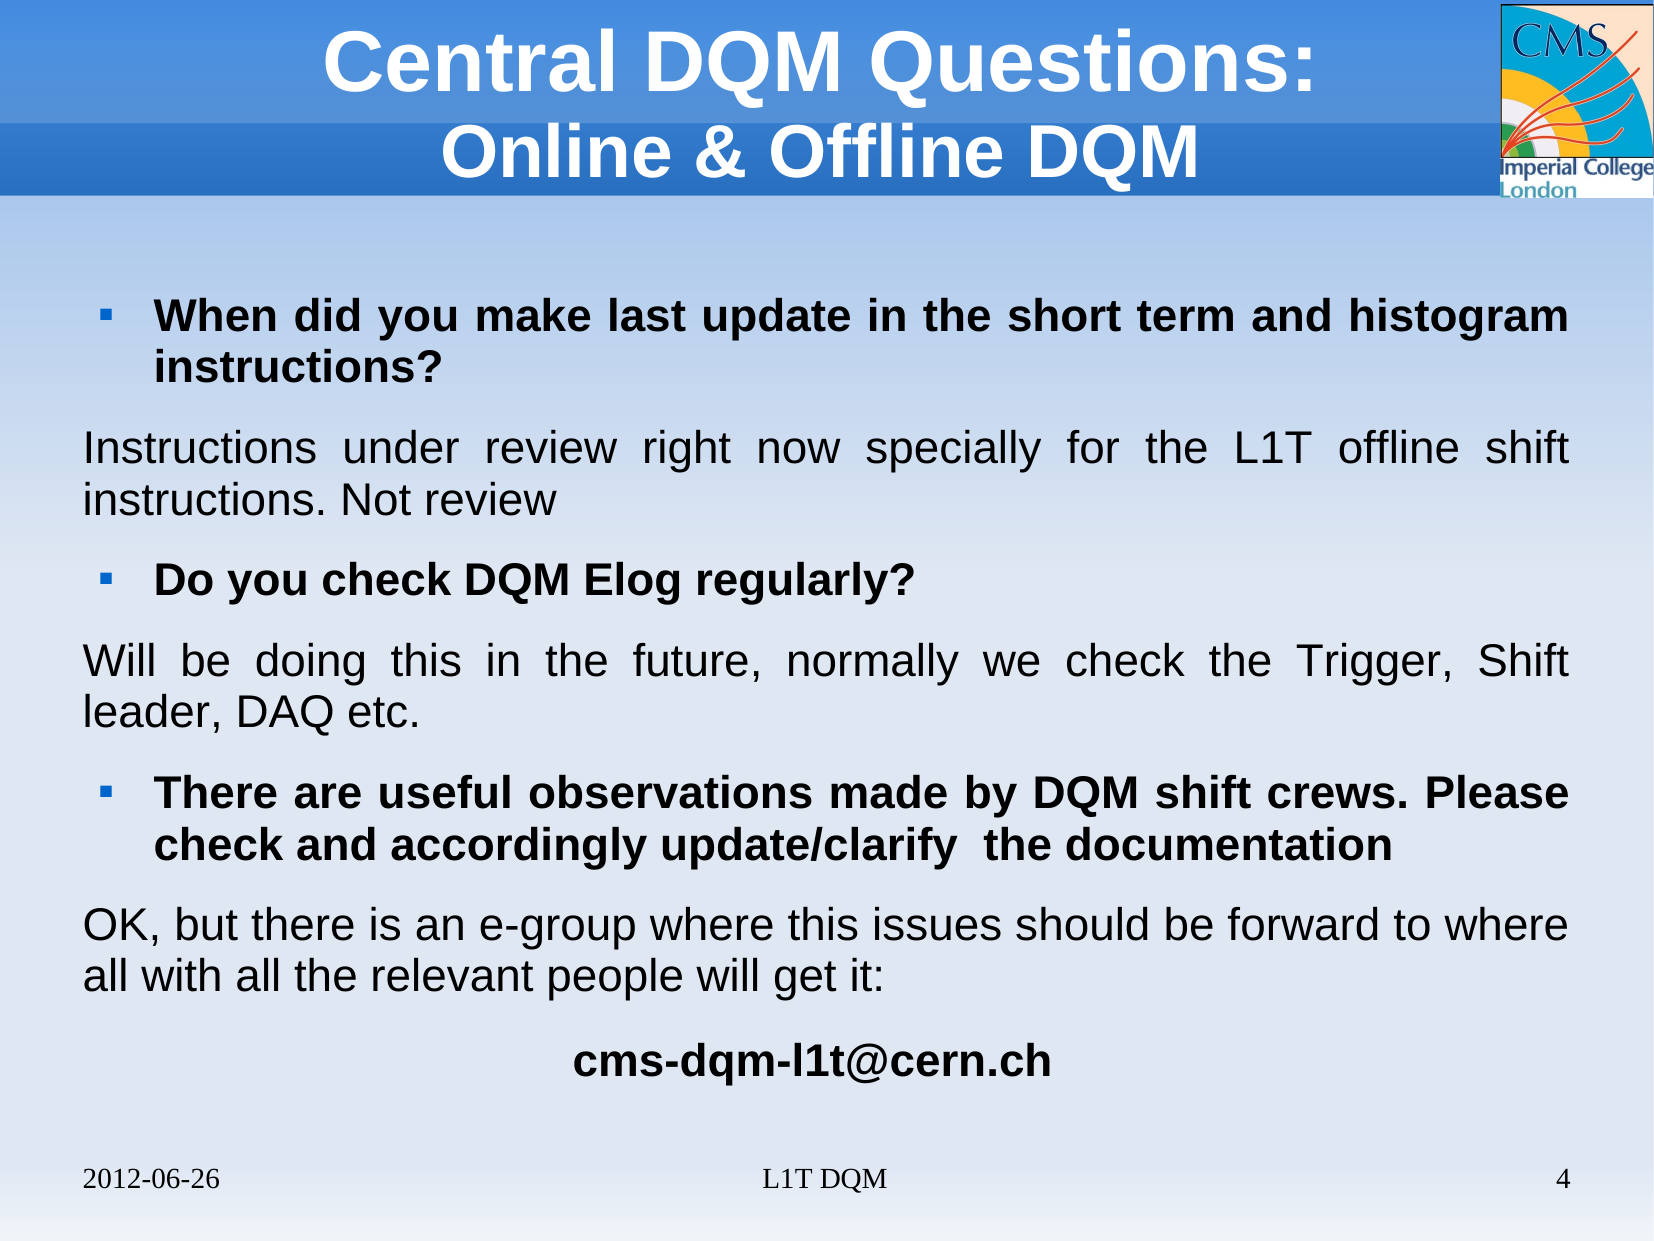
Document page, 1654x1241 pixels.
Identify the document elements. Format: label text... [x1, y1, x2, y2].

picture [0, 0, 1654, 1241]
title Central DQM Questions: Online & Offline DQM [76, 0, 1565, 208]
list When did you make last update in the short term and histogram instructions? Instructions under review right now specially for the L1T offline shift instructions. Not review Do you check DQM Elog regularly? Will be doing this in the future, normally we check the Trigger, Shift leader, DAQ etc. There are useful observations made by DQM shift crews. Please check and accordingly update/clarify the documentation OK, but there is an e-group where this issues should be forward to where all with all the relevant people will get it: cms-dqm-l1t@cern.ch [82, 290, 1571, 1109]
